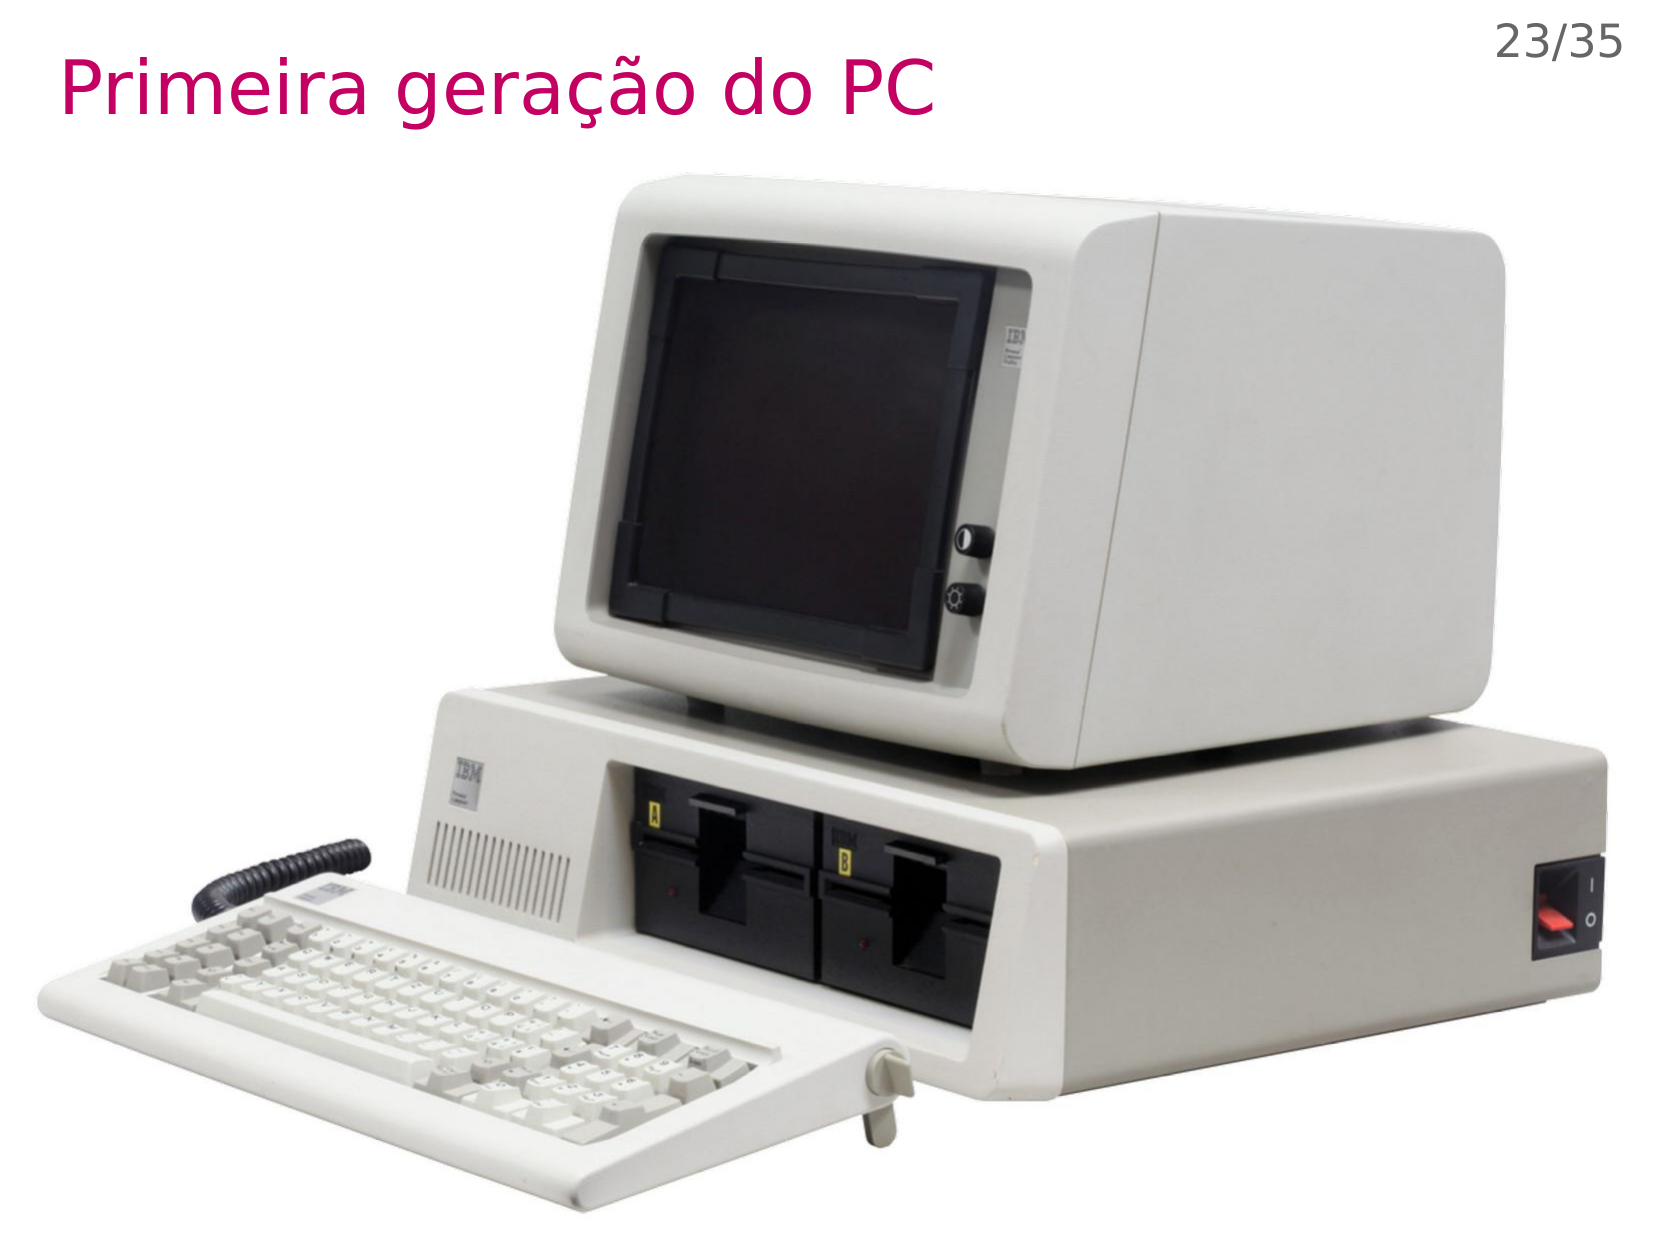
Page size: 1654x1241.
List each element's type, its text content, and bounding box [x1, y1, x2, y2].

title Primeira geração do PC [59, 29, 1625, 147]
picture [0, 147, 1654, 1241]
